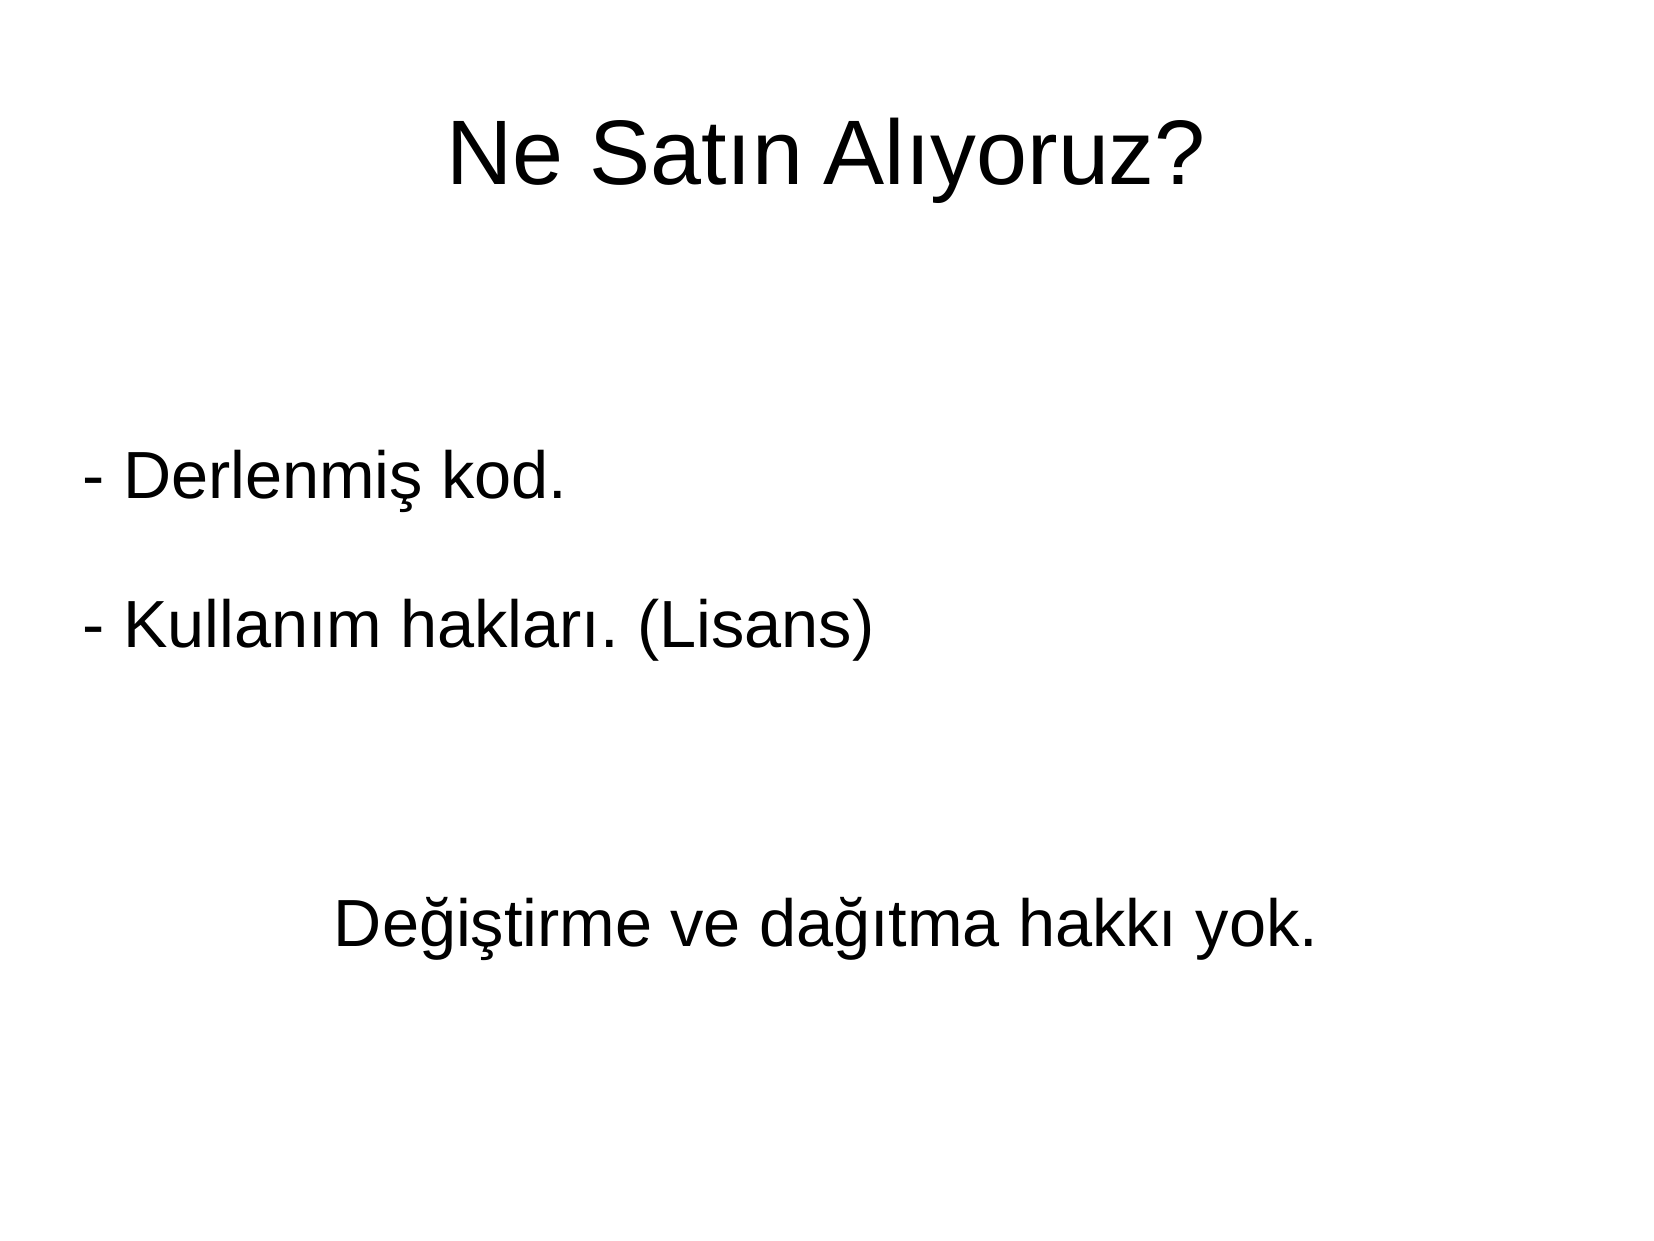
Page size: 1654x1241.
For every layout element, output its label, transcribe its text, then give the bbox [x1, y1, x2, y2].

subtitle - Derlenmiş kod. - Kullanım hakları. (Lisans) Değiştirme ve dağıtma hakkı yok. [82, 290, 1571, 1109]
title Ne Satın Alıyoruz? [82, 49, 1571, 257]
